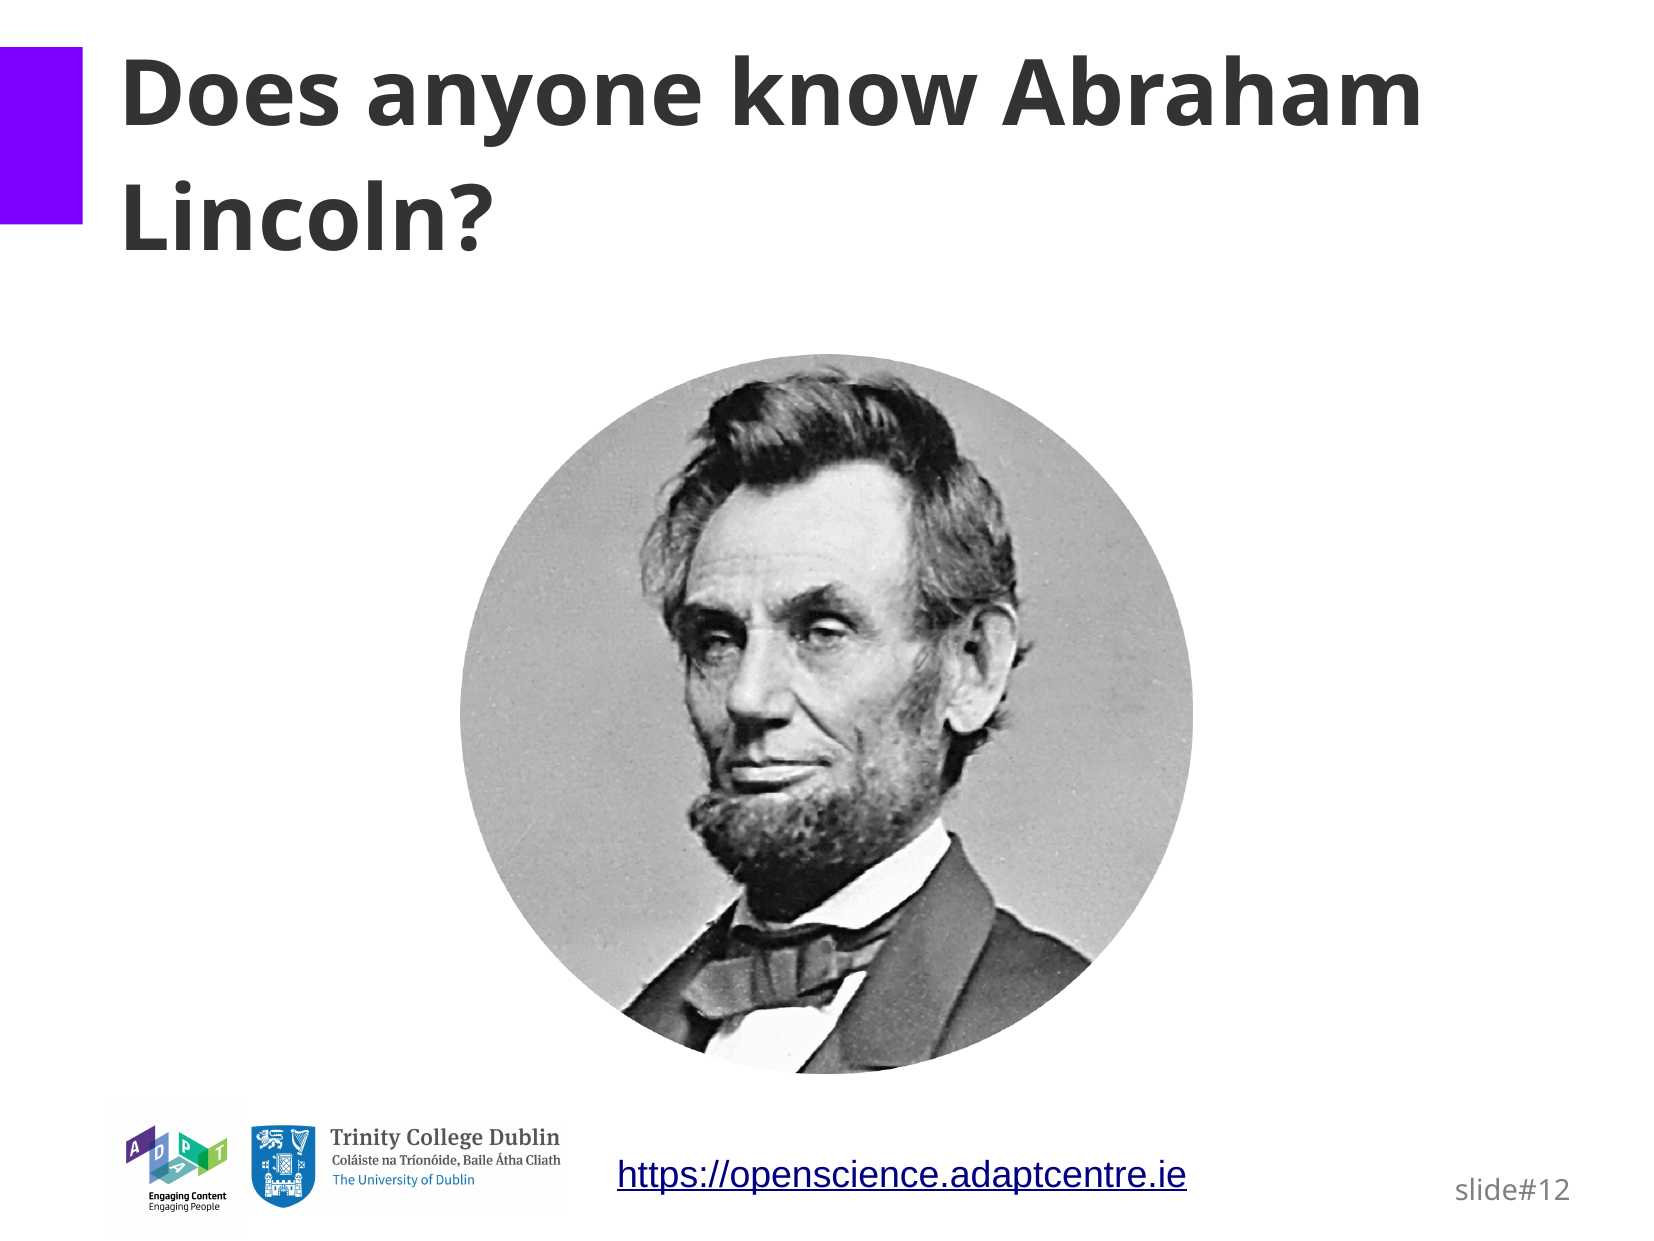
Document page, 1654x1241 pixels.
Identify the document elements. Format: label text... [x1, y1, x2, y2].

picture [460, 354, 1193, 1074]
title Does anyone know Abraham Lincoln? [118, 45, 1571, 260]
picture [248, 1122, 564, 1211]
picture [106, 1098, 247, 1239]
